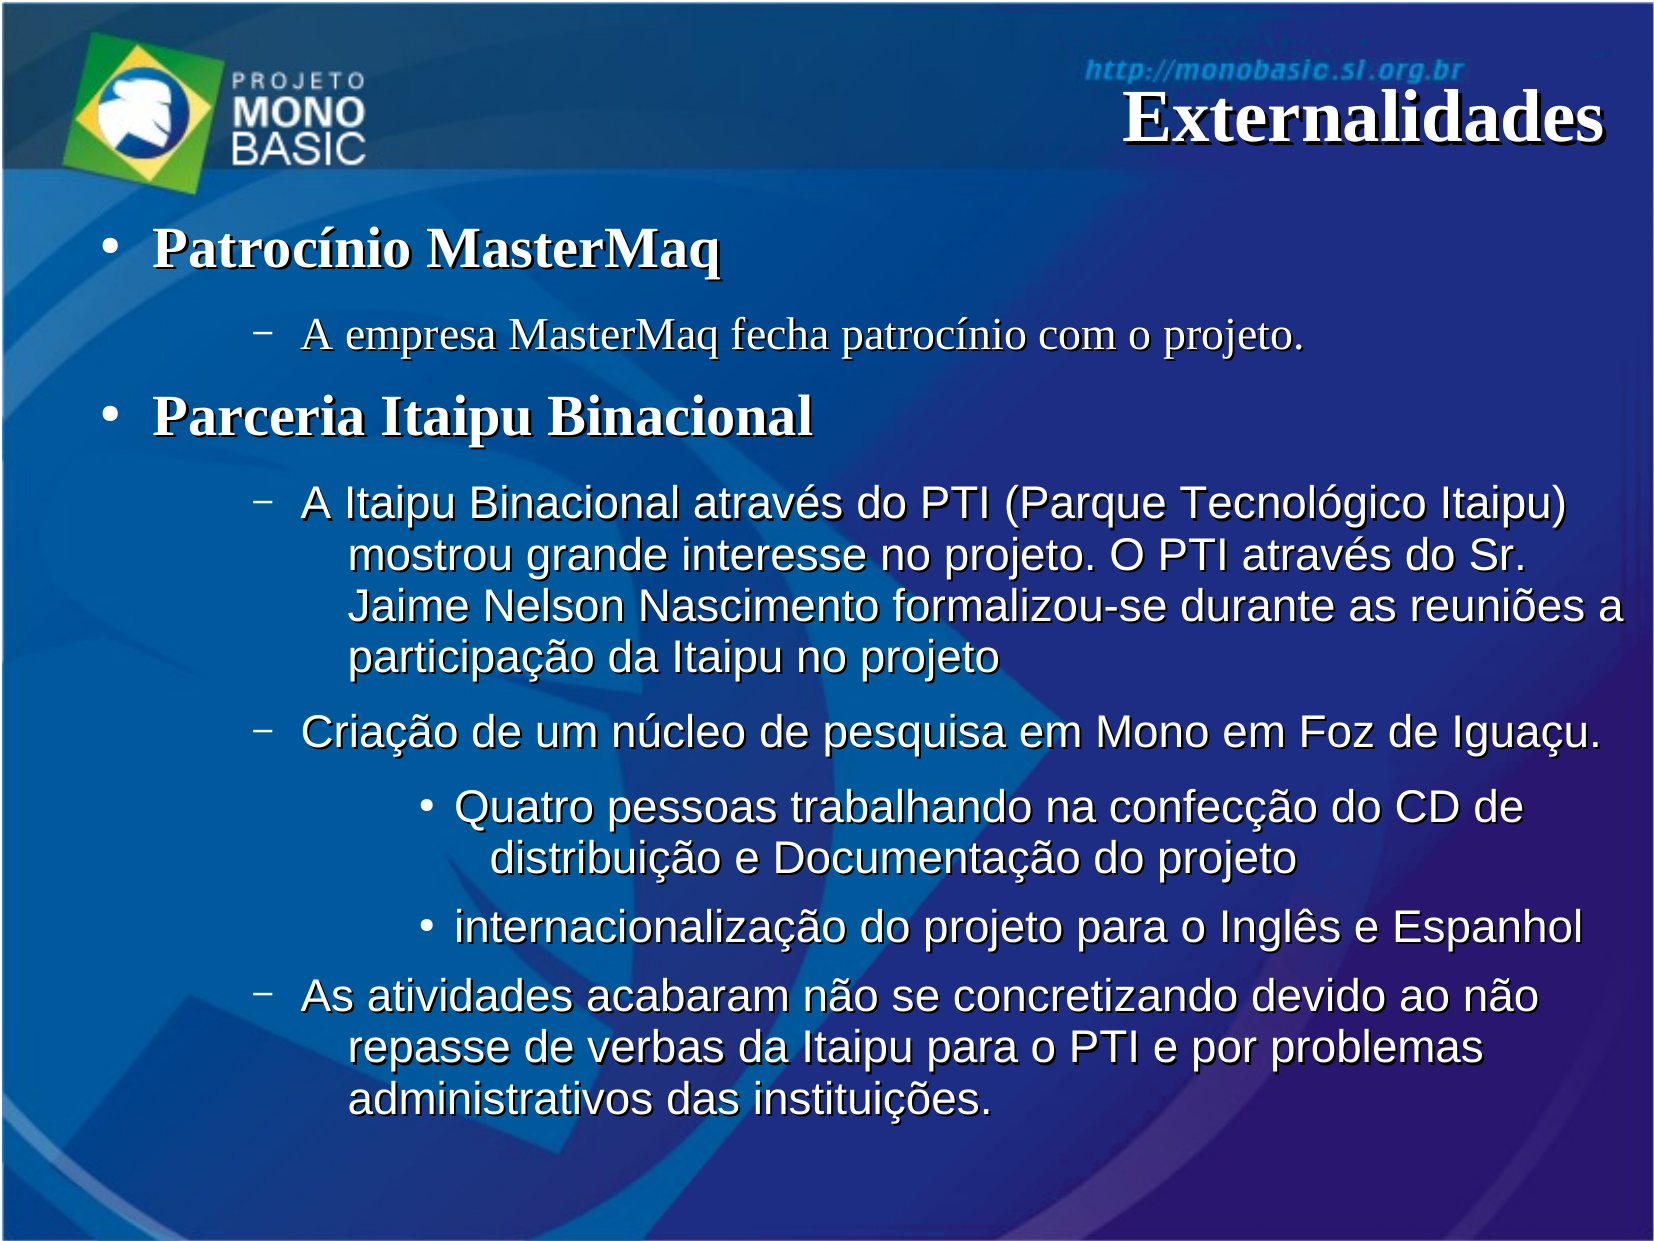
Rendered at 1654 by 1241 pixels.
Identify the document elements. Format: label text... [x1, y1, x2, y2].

picture [2, 2, 1654, 1241]
list Patrocínio MasterMaq A empresa MasterMaq fecha patrocínio com o projeto. Parceria Itaipu Binacional A Itaipu Binacional através do PTI (Parque Tecnológico Itaipu) mostrou grande interesse no projeto. O PTI através do Sr. Jaime Nelson Nascimento formalizou-se durante as reuniões a participação da Itaipu no projeto Criação de um núcleo de pesquisa em Mono em Foz de Iguaçu. Quatro pessoas trabalhando na confecção do CD de distribuição e Documentação do projeto internacionalização do projeto para o Inglês e Espanhol As atividades acabaram não se concretizando devido ao não repasse de verbas da Itaipu para o PTI e por problemas administrativos das instituições. [64, 214, 1627, 1152]
title Externalidades [222, 43, 1606, 191]
